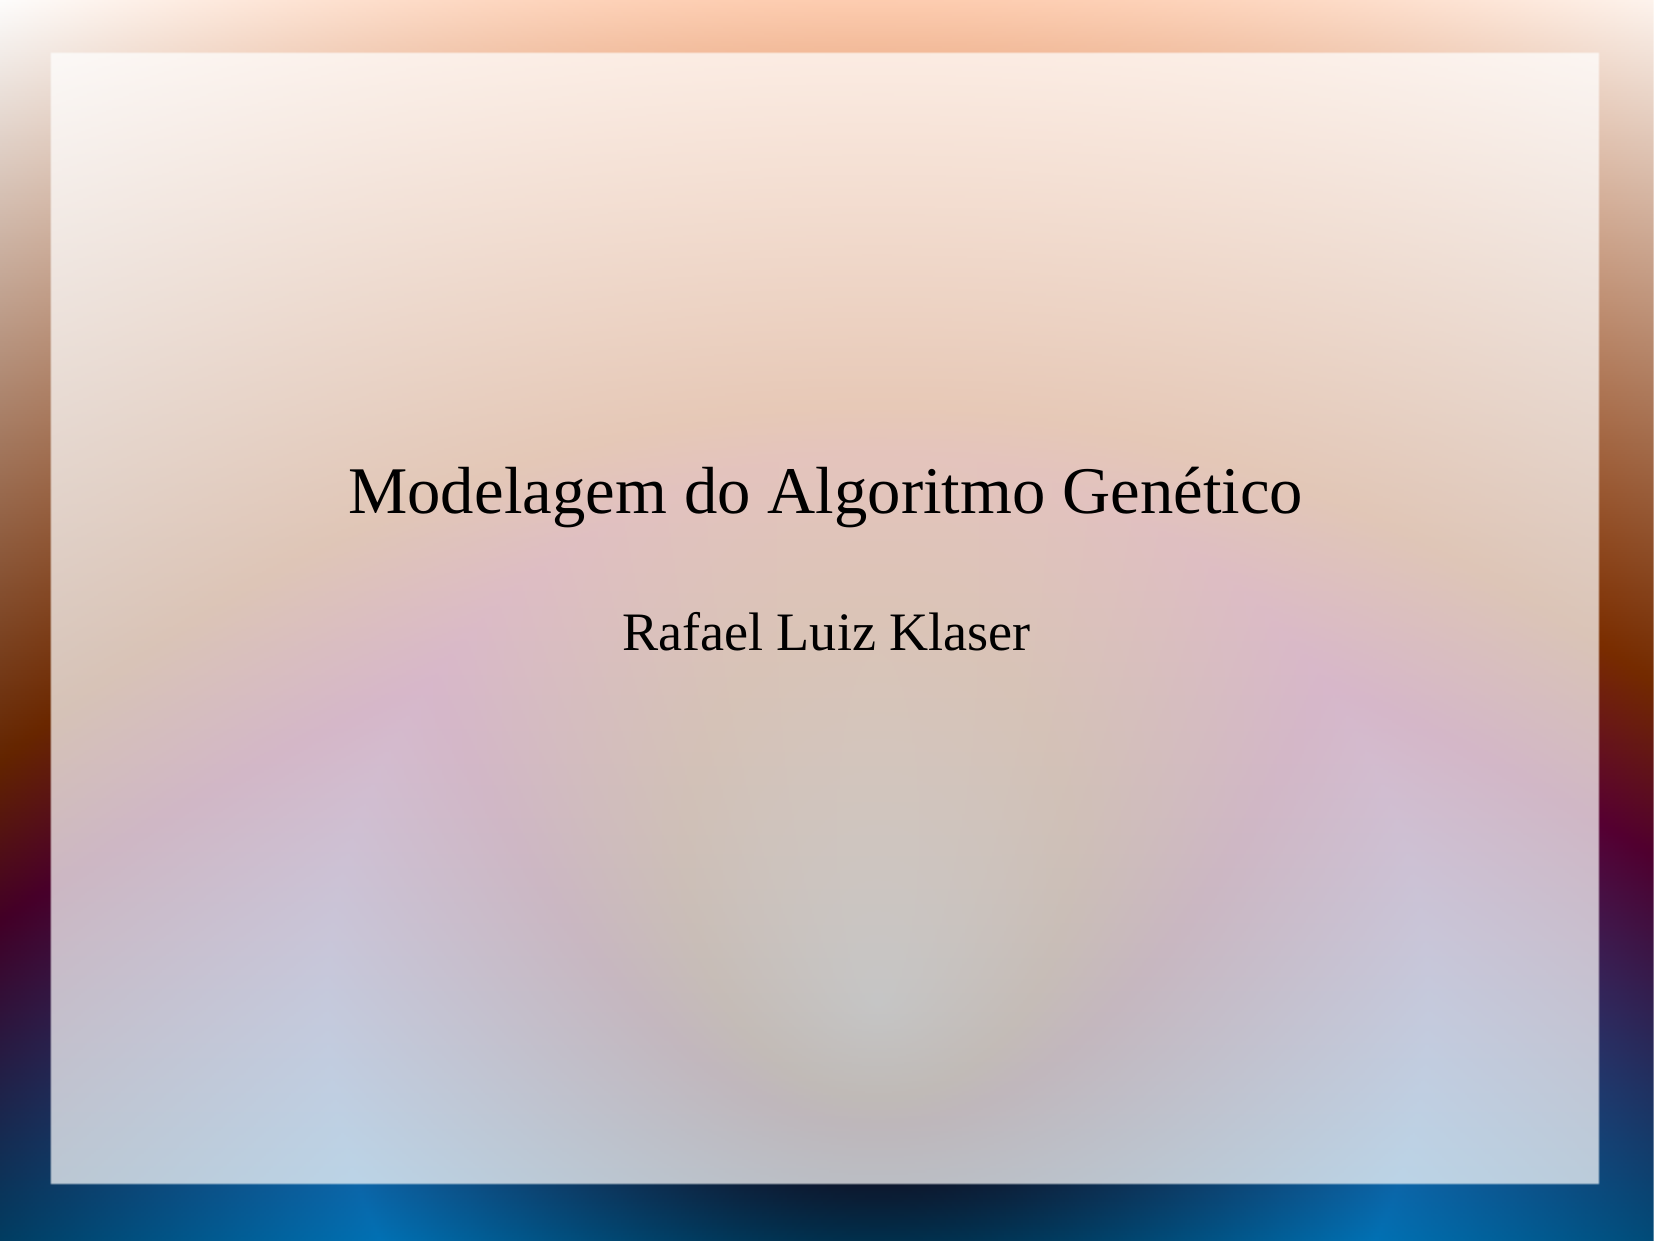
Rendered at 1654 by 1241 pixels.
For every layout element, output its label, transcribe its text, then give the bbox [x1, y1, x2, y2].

picture [0, 0, 1654, 1241]
subtitle Modelagem do Algoritmo Genético Rafael Luiz Klaser [82, 185, 1571, 1004]
